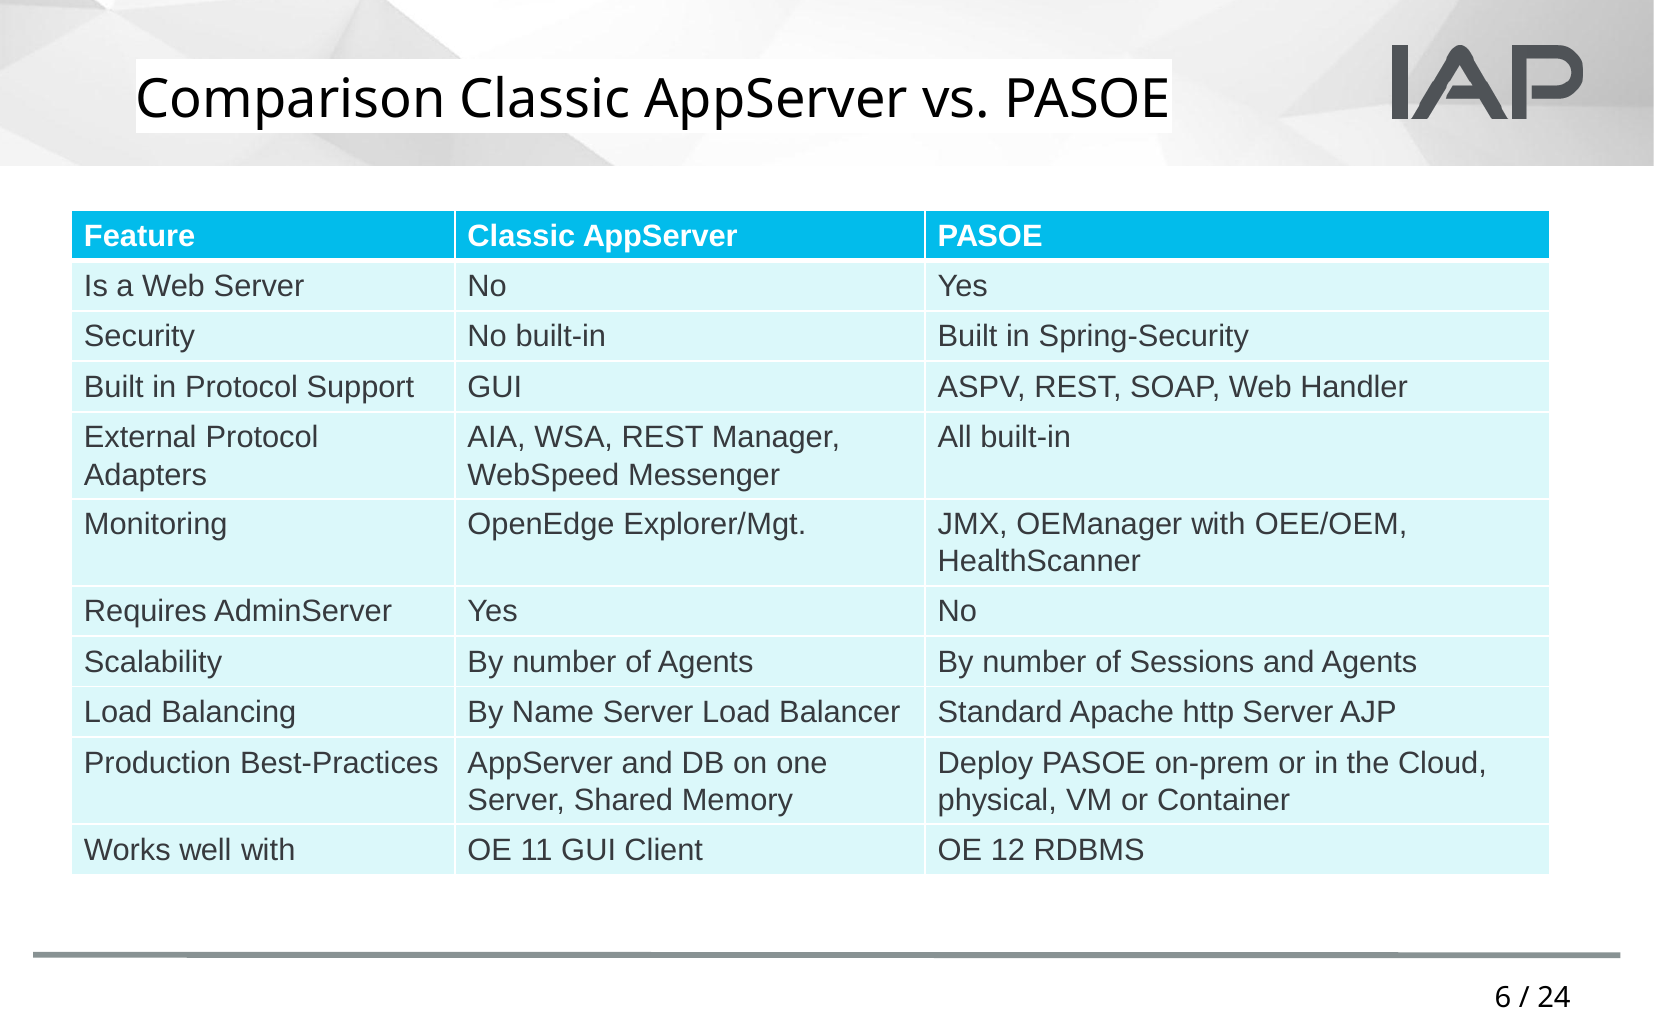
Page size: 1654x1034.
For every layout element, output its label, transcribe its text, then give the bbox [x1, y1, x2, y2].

title Comparison Classic AppServer vs. PASOE [135, 41, 1264, 152]
picture [0, 0, 1654, 166]
picture [70, 206, 1554, 886]
